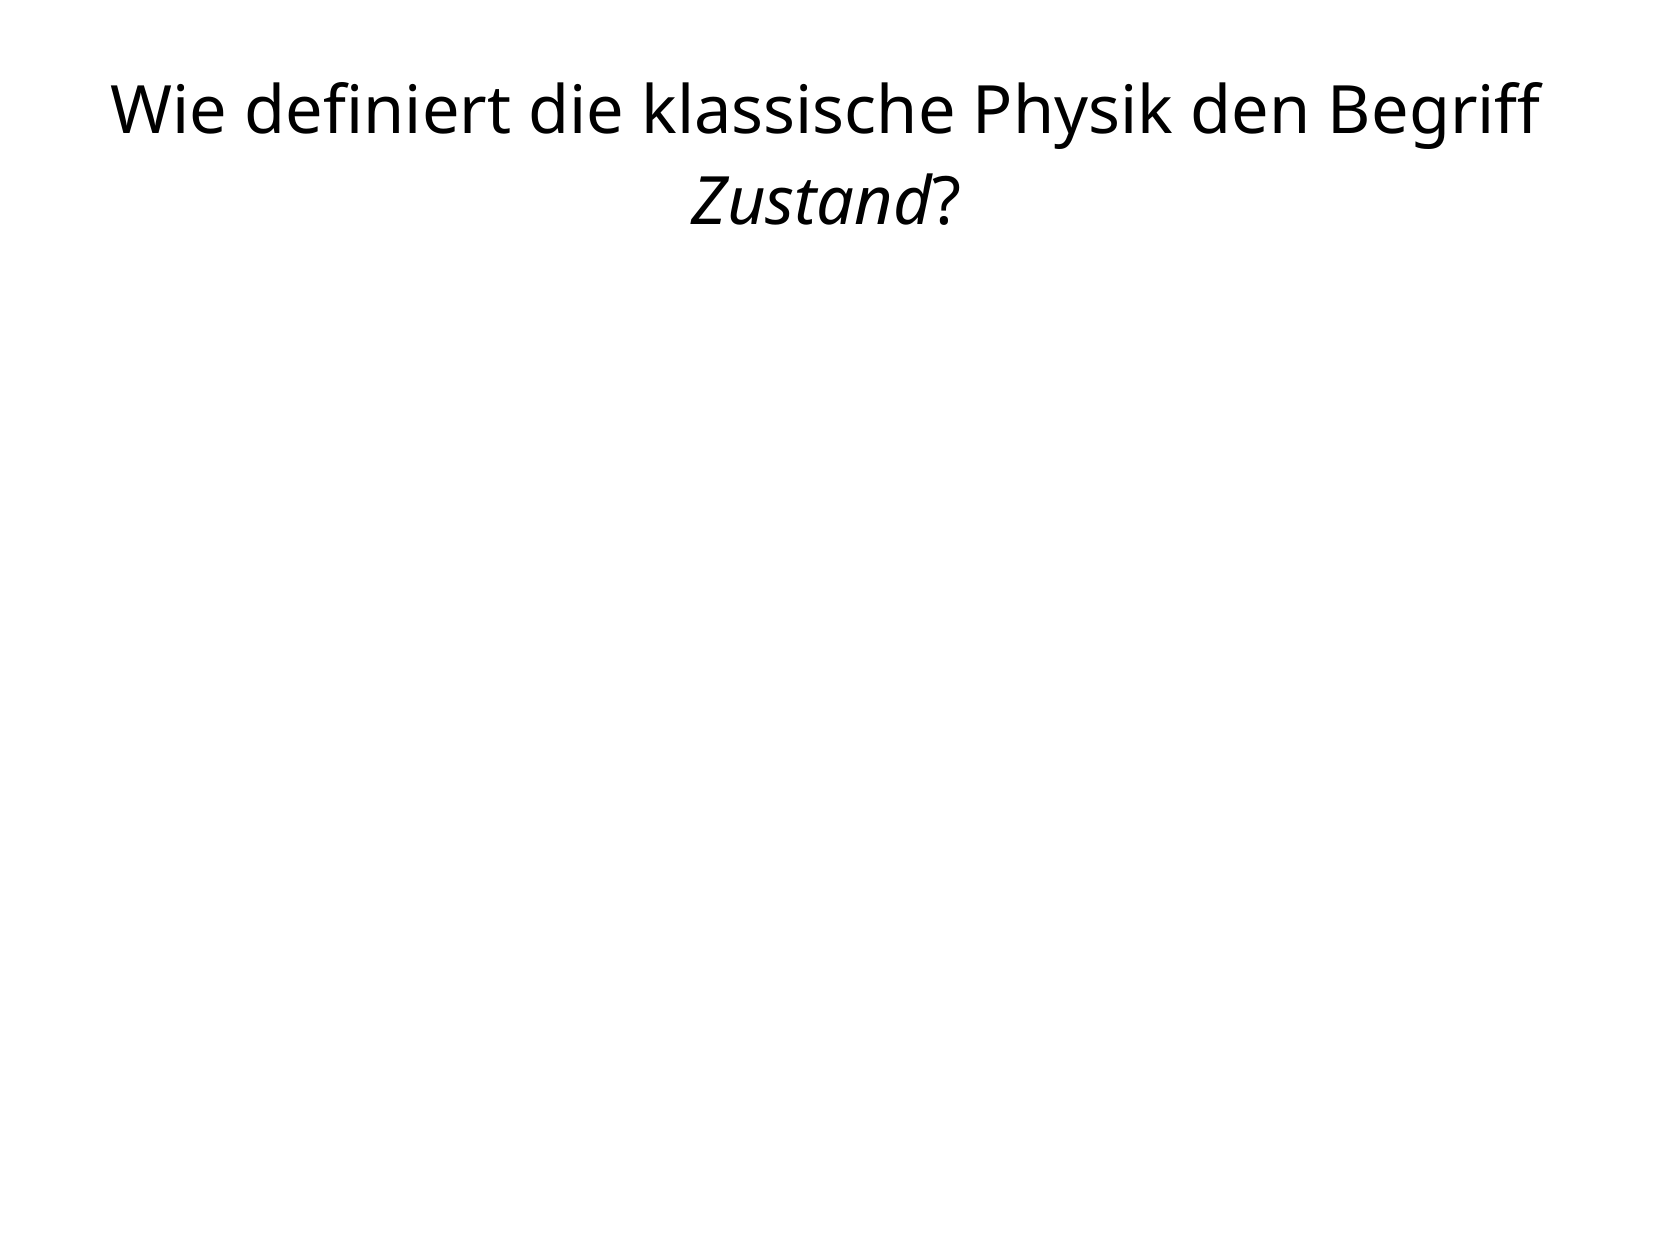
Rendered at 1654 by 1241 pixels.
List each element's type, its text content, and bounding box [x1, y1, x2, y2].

title Wie definiert die klassische Physik den Begriff Zustand? [82, 49, 1571, 257]
